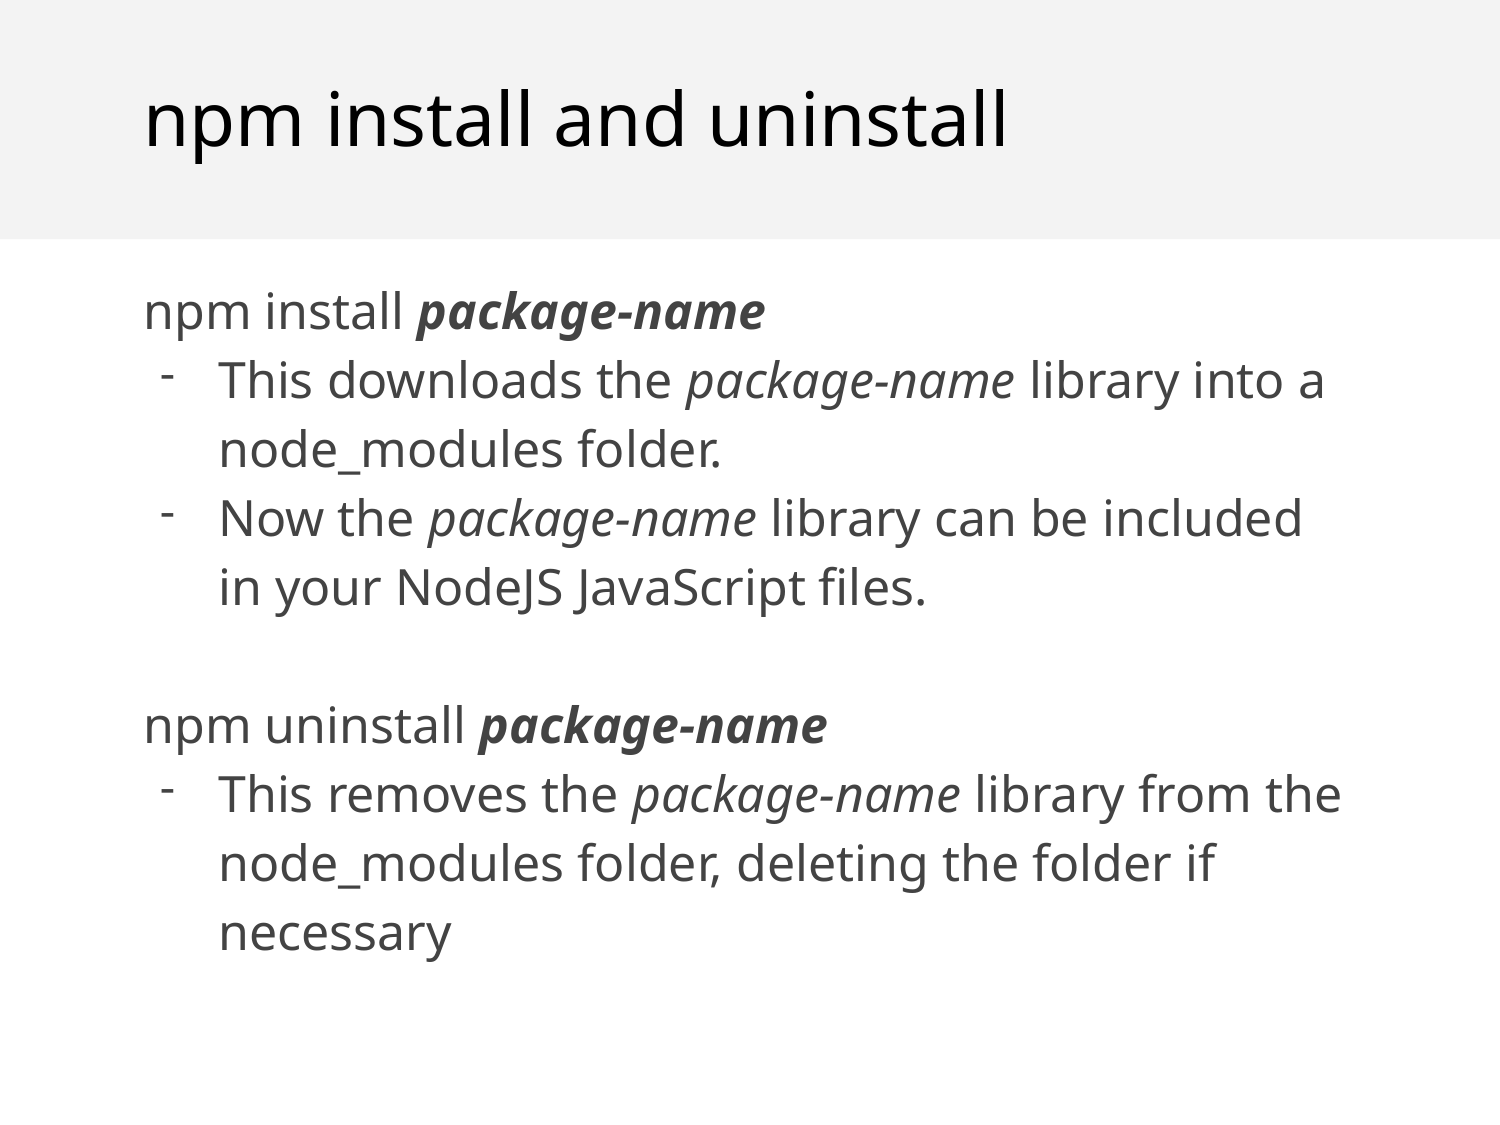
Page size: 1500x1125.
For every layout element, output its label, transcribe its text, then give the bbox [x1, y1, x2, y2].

title npm install and uninstall [128, 56, 1372, 183]
list npm install package-name This downloads the package-name library into a node_modules folder. Now the package-name library can be included in your NodeJS JavaScript files. npm uninstall package-name This removes the package-name library from the node_modules folder, deleting the folder if necessary [128, 255, 1372, 1004]
